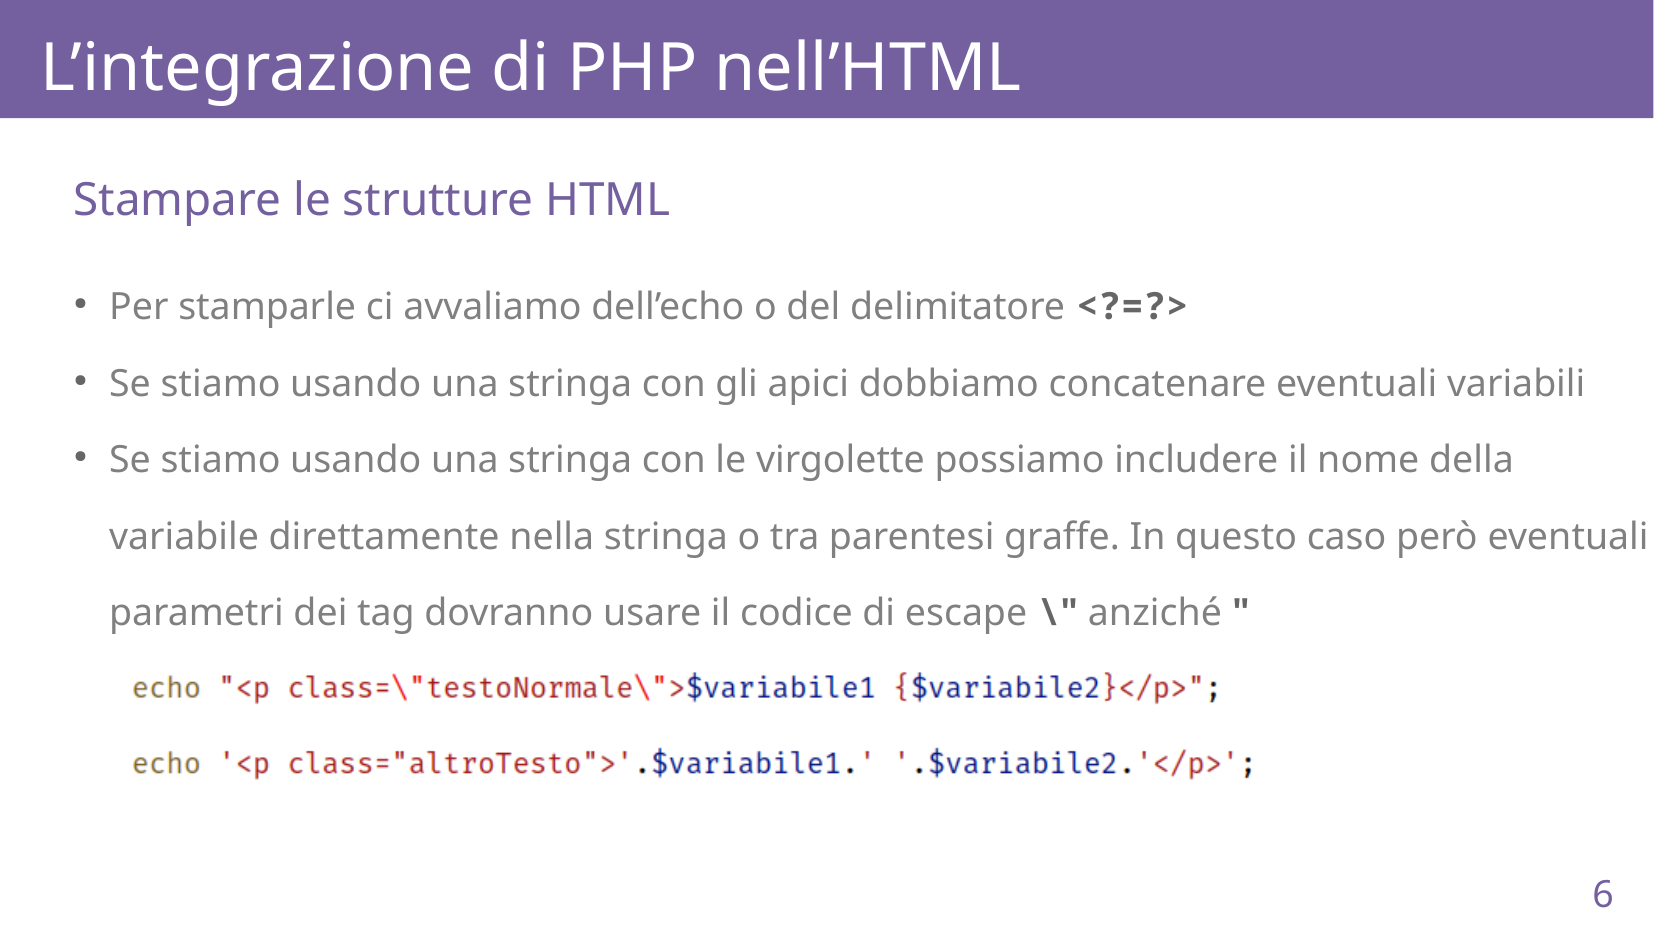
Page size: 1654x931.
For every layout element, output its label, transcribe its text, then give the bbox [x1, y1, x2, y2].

text_box L’integrazione di PHP nell’HTML [25, 11, 942, 107]
text_box Stampare le strutture HTML [59, 158, 1107, 229]
text_box <numero> [1510, 860, 1654, 931]
text_box [0, 0, 1654, 119]
picture [118, 649, 1271, 805]
text_box Per stamparle ci avvaliamo dell’echo o del delimitatore <?=?> Se stiamo usando una stringa con gli apici dobbiamo concatenare eventuali variabili Se stiamo usando una stringa con le virgolette possiamo includere il nome della variabile direttamente nella stringa o tra parentesi graffe. In questo caso però eventuali parametri dei tag dovranno usare il codice di escape \" anziché " [59, 246, 1627, 599]
